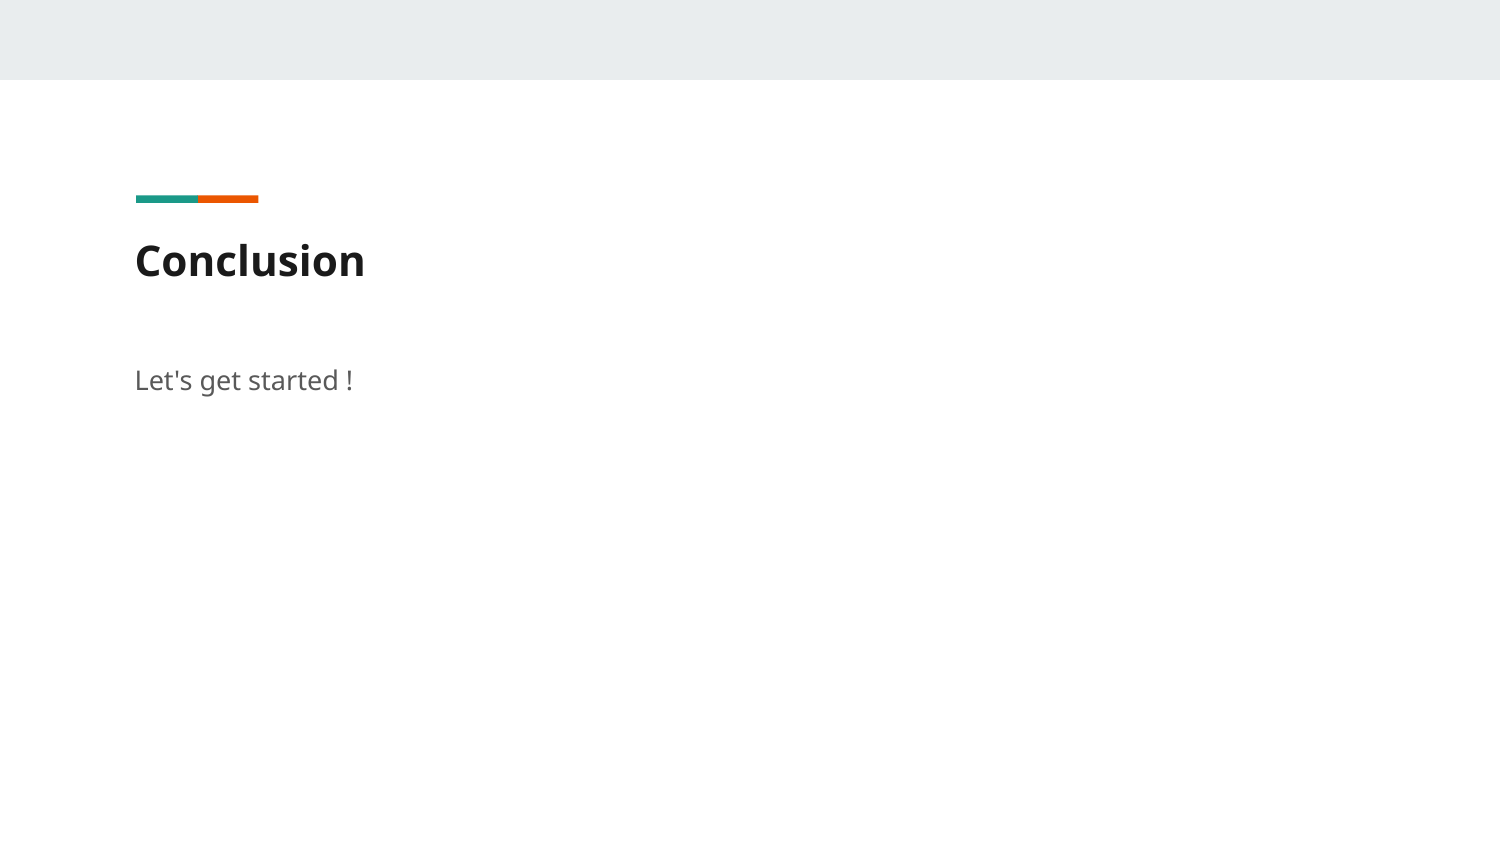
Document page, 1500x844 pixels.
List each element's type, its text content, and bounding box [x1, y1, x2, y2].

title Conclusion [119, 216, 1381, 305]
list Let's get started ! [119, 341, 1381, 712]
